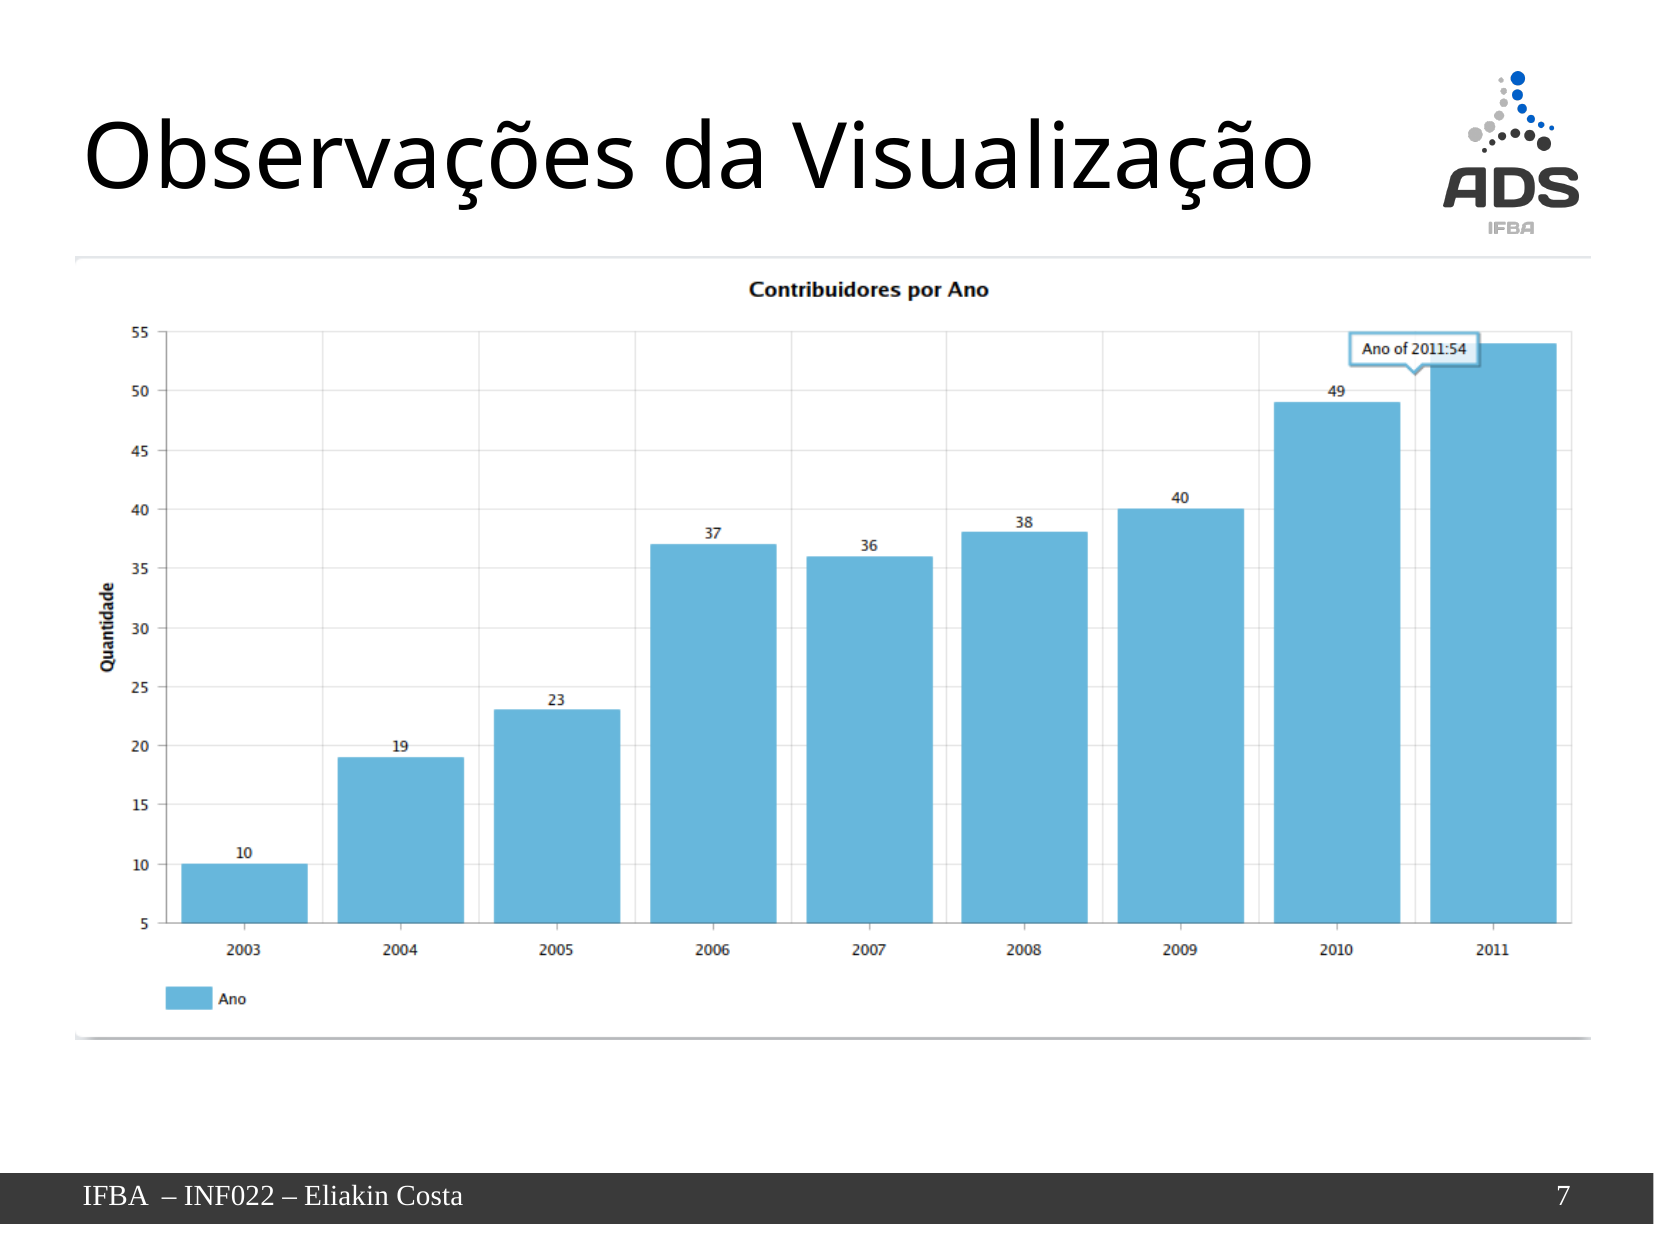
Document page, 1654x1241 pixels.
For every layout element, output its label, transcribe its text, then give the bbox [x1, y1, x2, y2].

title Observações da Visualização [82, 49, 1426, 256]
picture [1443, 71, 1579, 234]
picture [75, 256, 1591, 1040]
